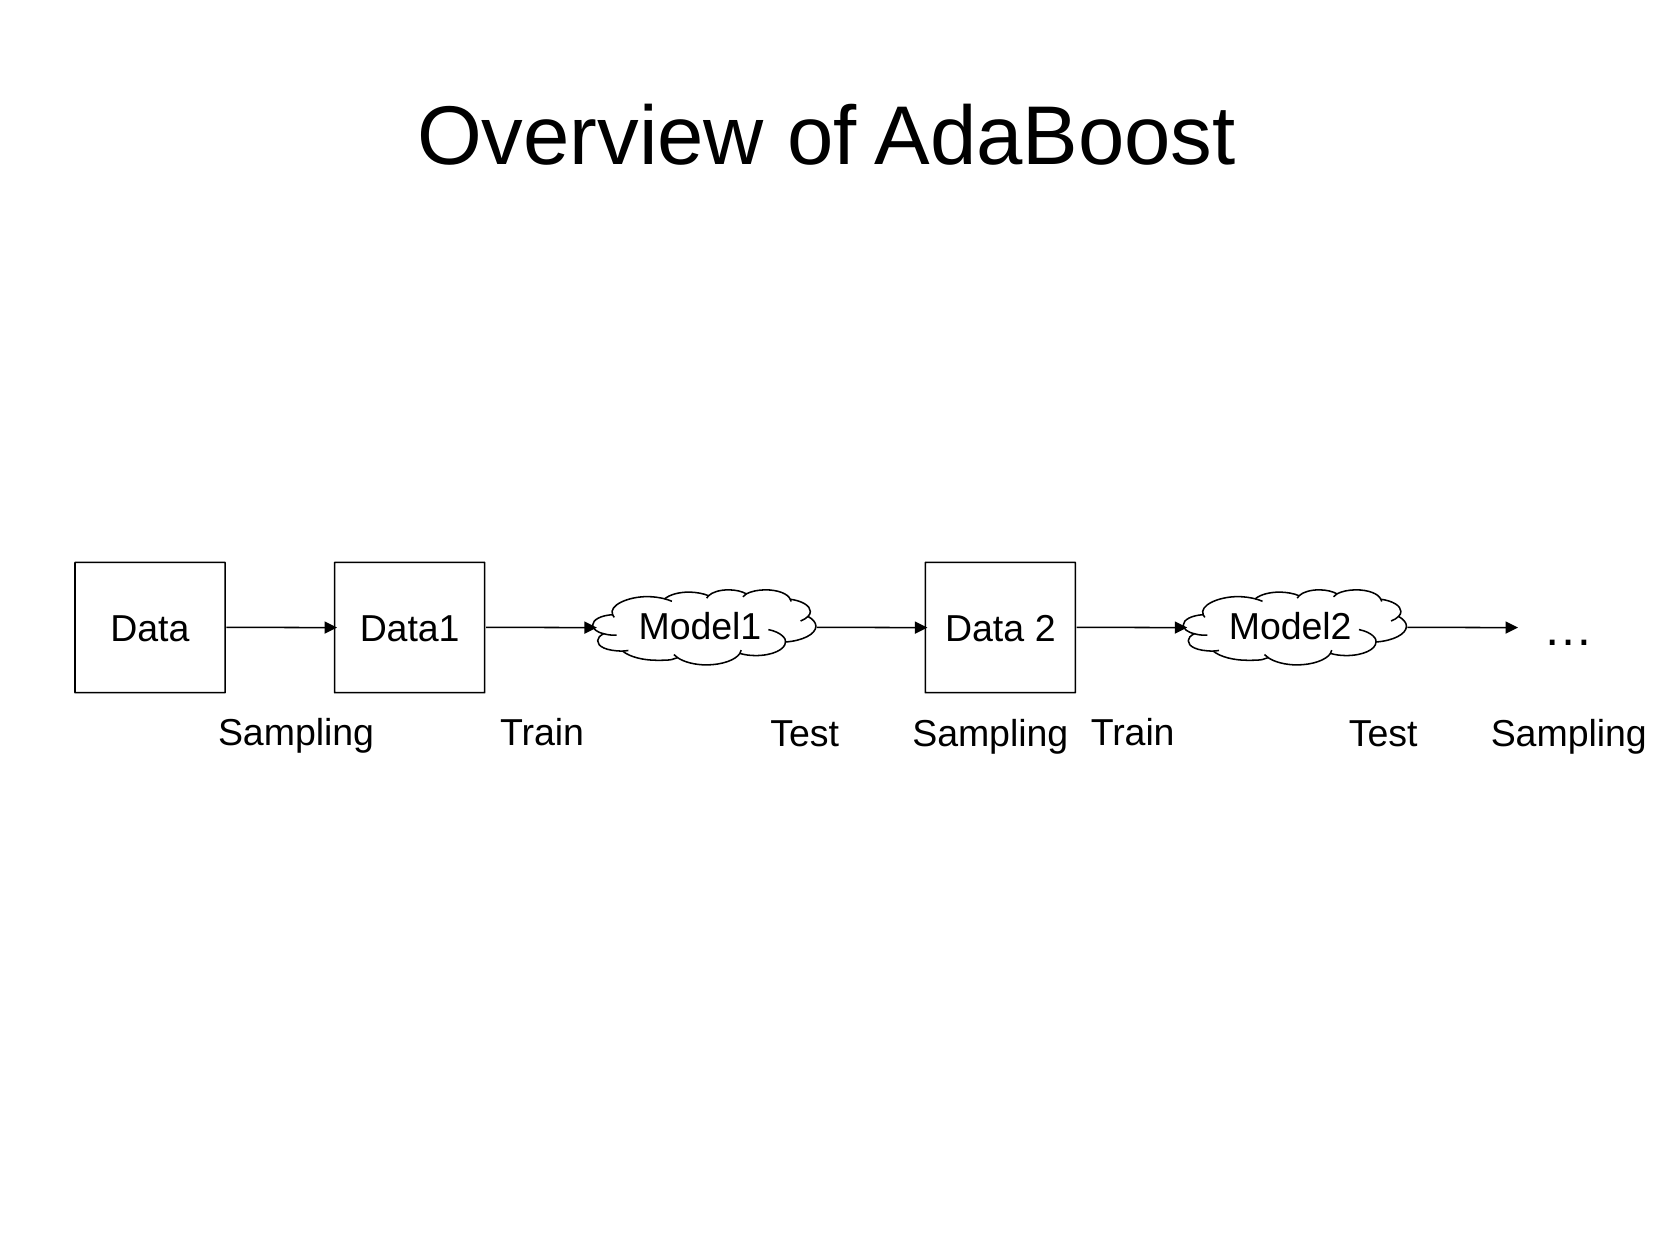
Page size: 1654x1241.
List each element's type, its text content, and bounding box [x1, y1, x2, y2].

text_box Model2 [1183, 589, 1407, 665]
text_box Sampling [203, 702, 414, 802]
text_box … [1528, 589, 1609, 661]
text_box Data 2 [925, 562, 1076, 693]
title Overview of AdaBoost [82, 31, 1571, 239]
text_box Test Sampling [1334, 702, 1545, 802]
text_box Data1 [334, 562, 485, 693]
text_box Data [75, 562, 226, 693]
text_box Train [485, 702, 599, 760]
text_box Model1 [592, 589, 816, 665]
text_box Test Sampling [755, 702, 967, 802]
text_box Train [1075, 702, 1190, 760]
